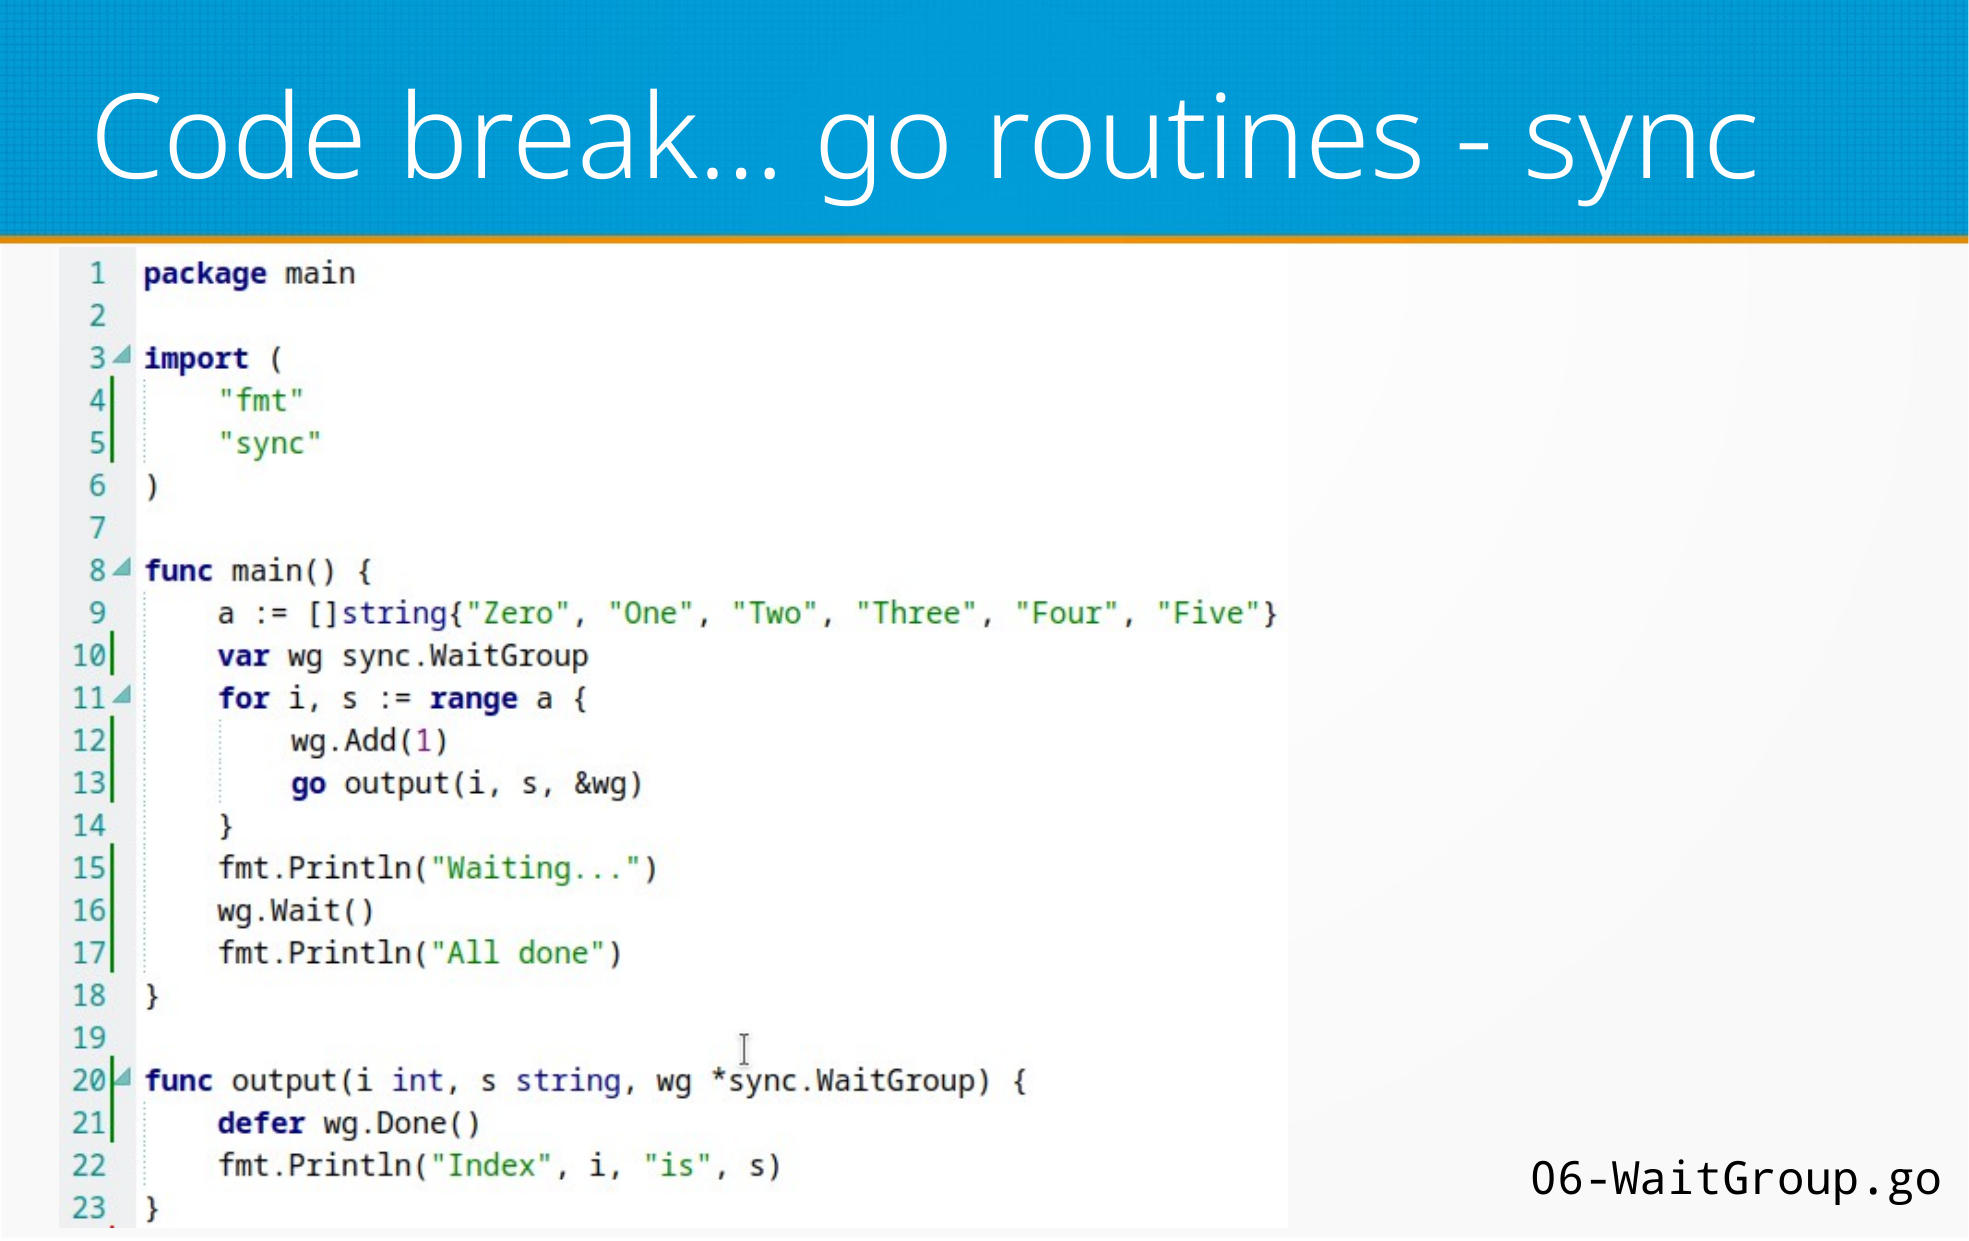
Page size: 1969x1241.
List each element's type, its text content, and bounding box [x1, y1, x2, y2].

picture [0, 233, 1969, 1241]
title Code break… go routines - sync [90, 49, 1862, 213]
text_box 06-WaitGroup.go [1523, 1145, 1969, 1212]
